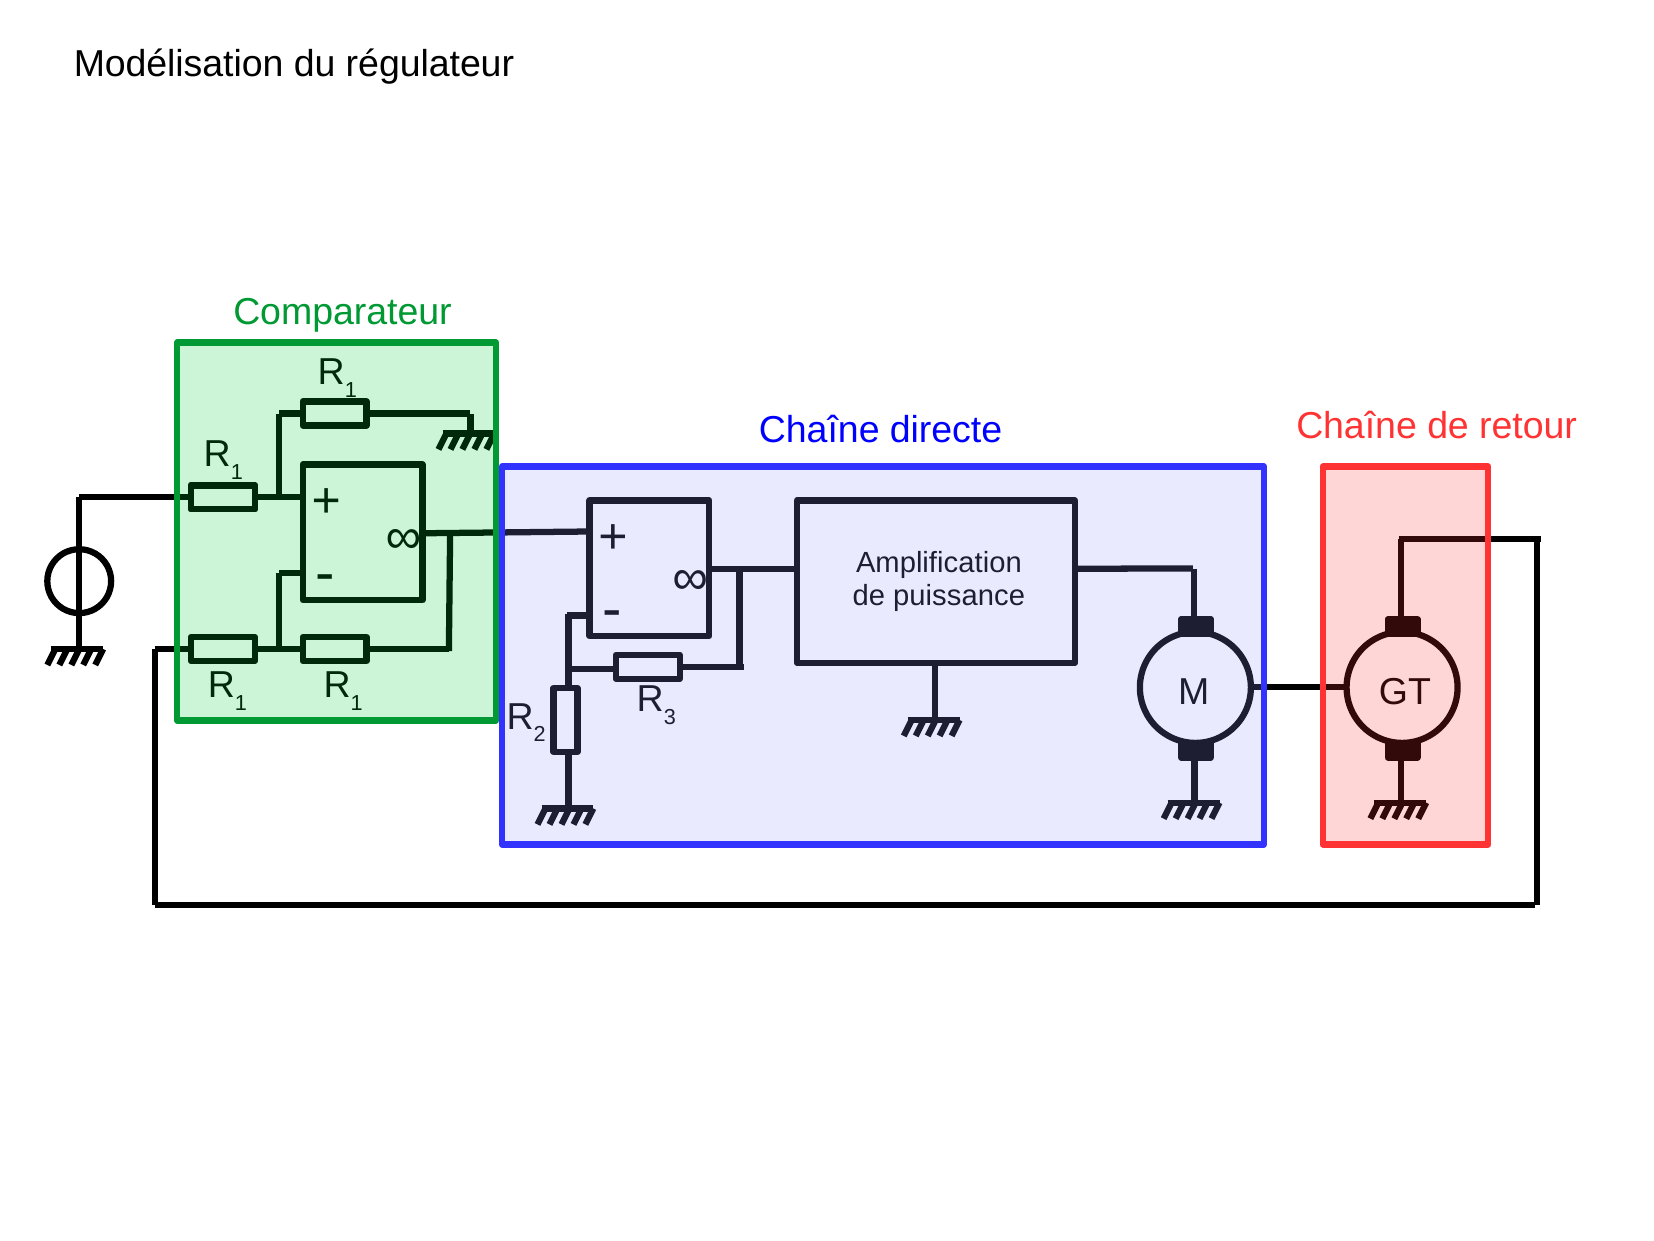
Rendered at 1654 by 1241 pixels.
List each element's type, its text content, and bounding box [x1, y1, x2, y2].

text_box Comparateur [218, 283, 502, 343]
text_box Chaîne directe [744, 401, 1028, 461]
text_box [82, 549, 112, 613]
text_box Chaîne de retour [1281, 397, 1595, 497]
text_box [47, 549, 76, 613]
text_box [177, 342, 497, 721]
text_box R2 [491, 687, 501, 754]
text_box [1322, 497, 1489, 845]
text_box Modélisation du régulateur [59, 35, 839, 93]
text_box [501, 466, 1264, 845]
